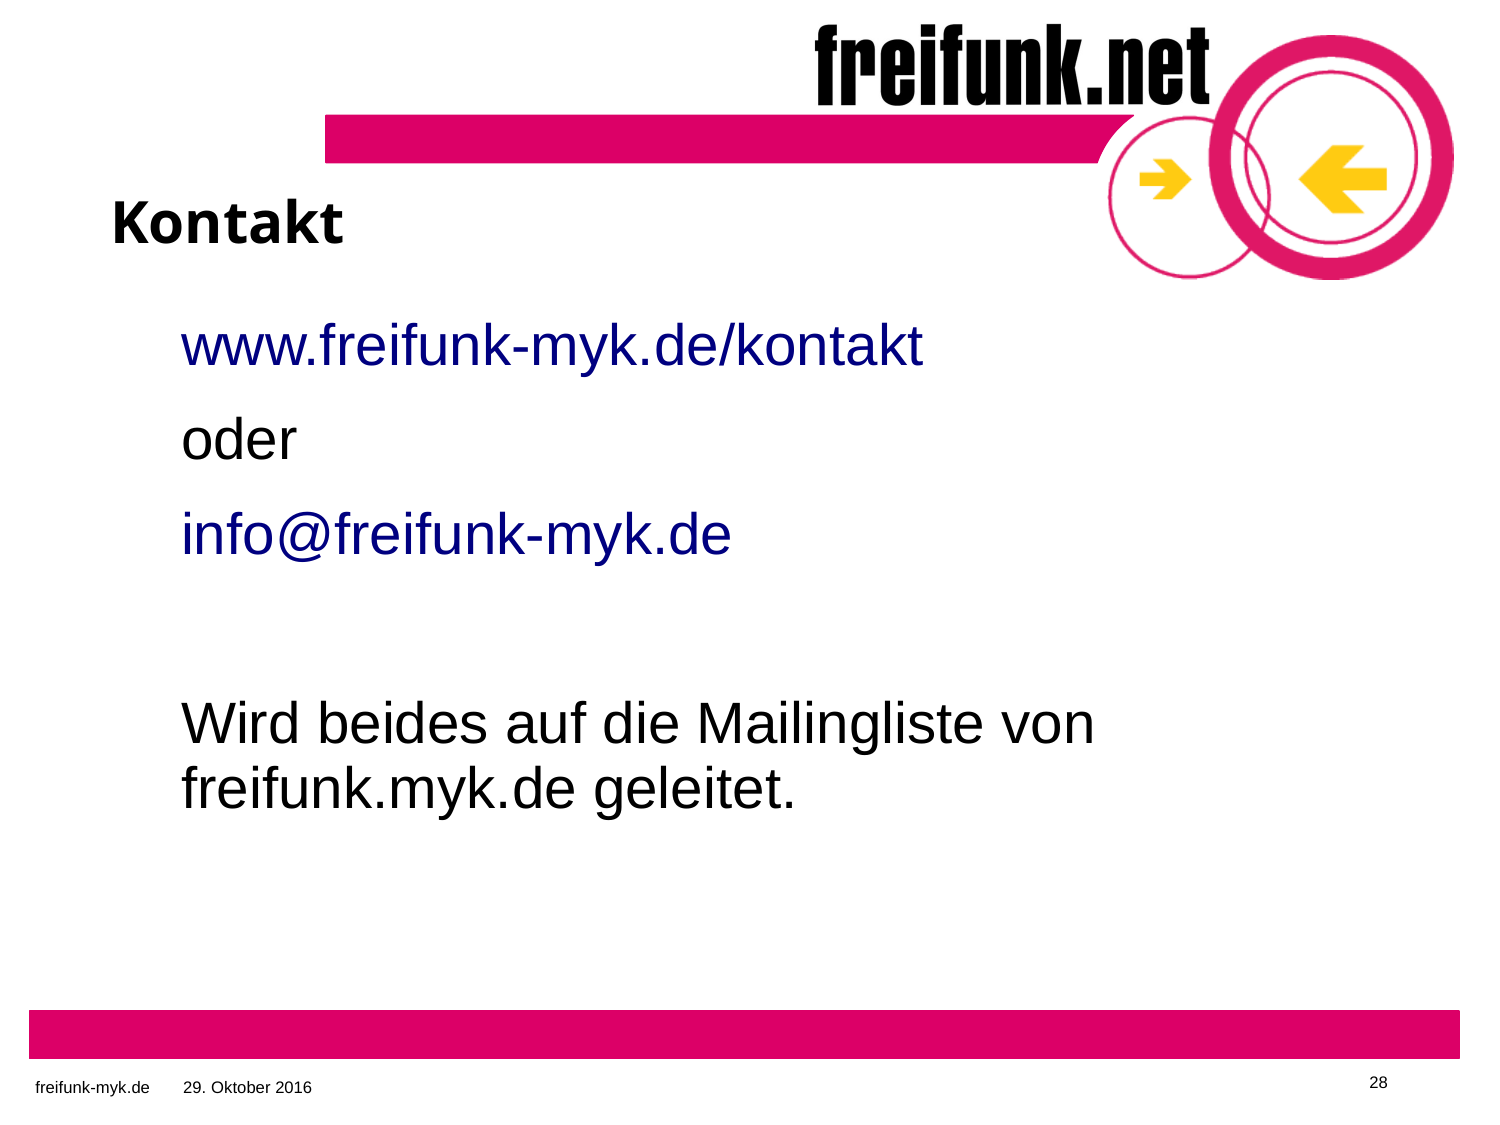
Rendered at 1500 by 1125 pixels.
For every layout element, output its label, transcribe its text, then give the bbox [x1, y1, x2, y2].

picture [816, 24, 1454, 280]
title Kontakt [110, 160, 1093, 282]
list www.freifunk-myk.de/kontakt oder info@freifunk-myk.de Wird beides auf die Mailingliste von freifunk.myk.de geleitet. [110, 312, 1392, 1000]
